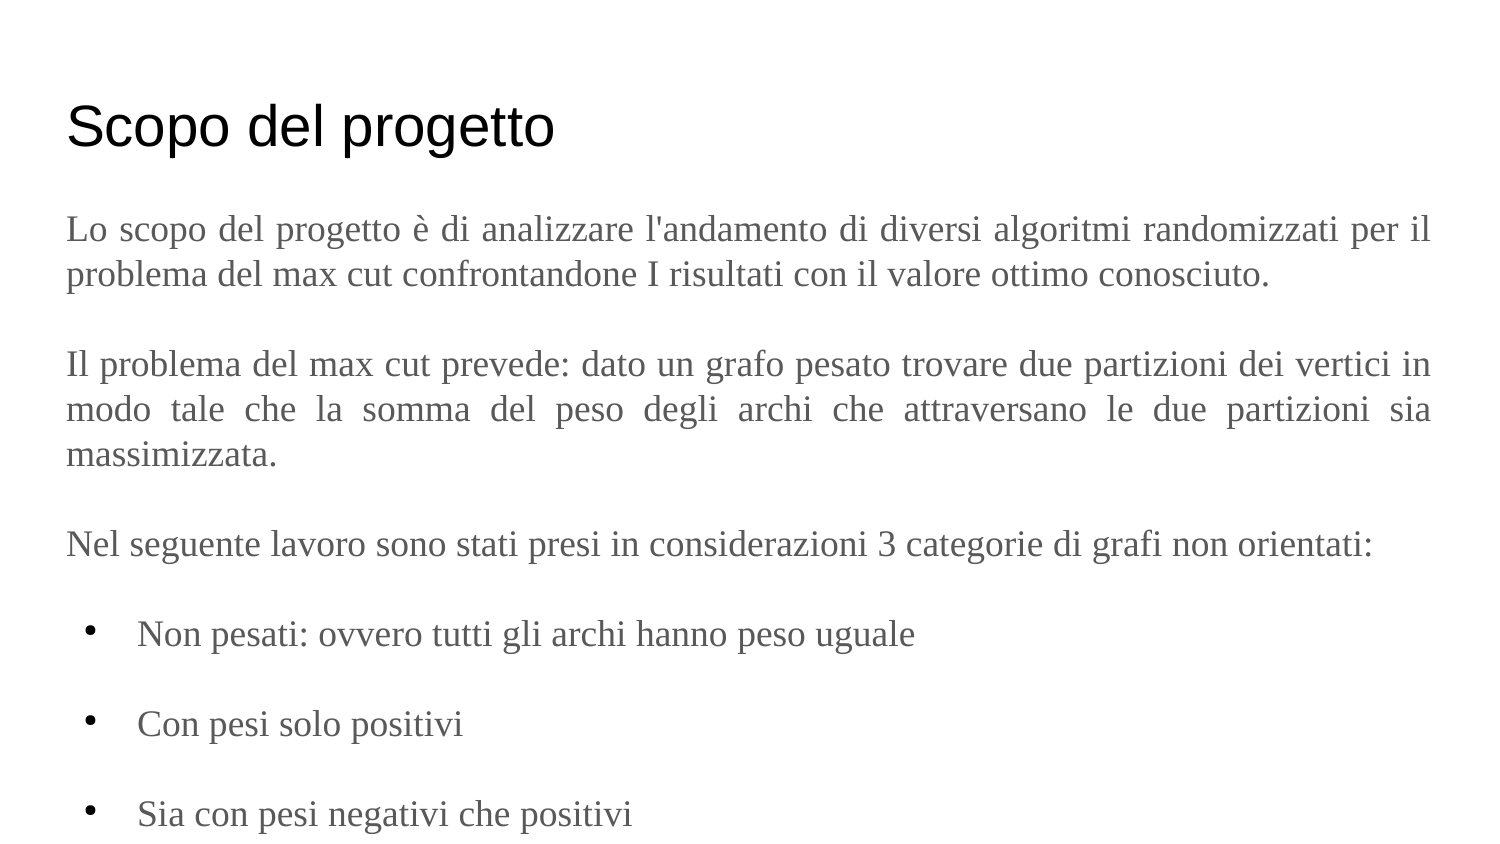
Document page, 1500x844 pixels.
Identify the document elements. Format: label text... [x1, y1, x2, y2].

title Scopo del progetto [51, 72, 1449, 167]
list Lo scopo del progetto è di analizzare l'andamento di diversi algoritmi randomizzati per il problema del max cut confrontandone I risultati con il valore ottimo conosciuto. Il problema del max cut prevede: dato un grafo pesato trovare due partizioni dei vertici in modo tale che la somma del peso degli archi che attraversano le due partizioni sia massimizzata. Nel seguente lavoro sono stati presi in considerazioni 3 categorie di grafi non orientati: Non pesati: ovvero tutti gli archi hanno peso uguale Con pesi solo positivi Sia con pesi negativi che positivi [51, 189, 1449, 750]
